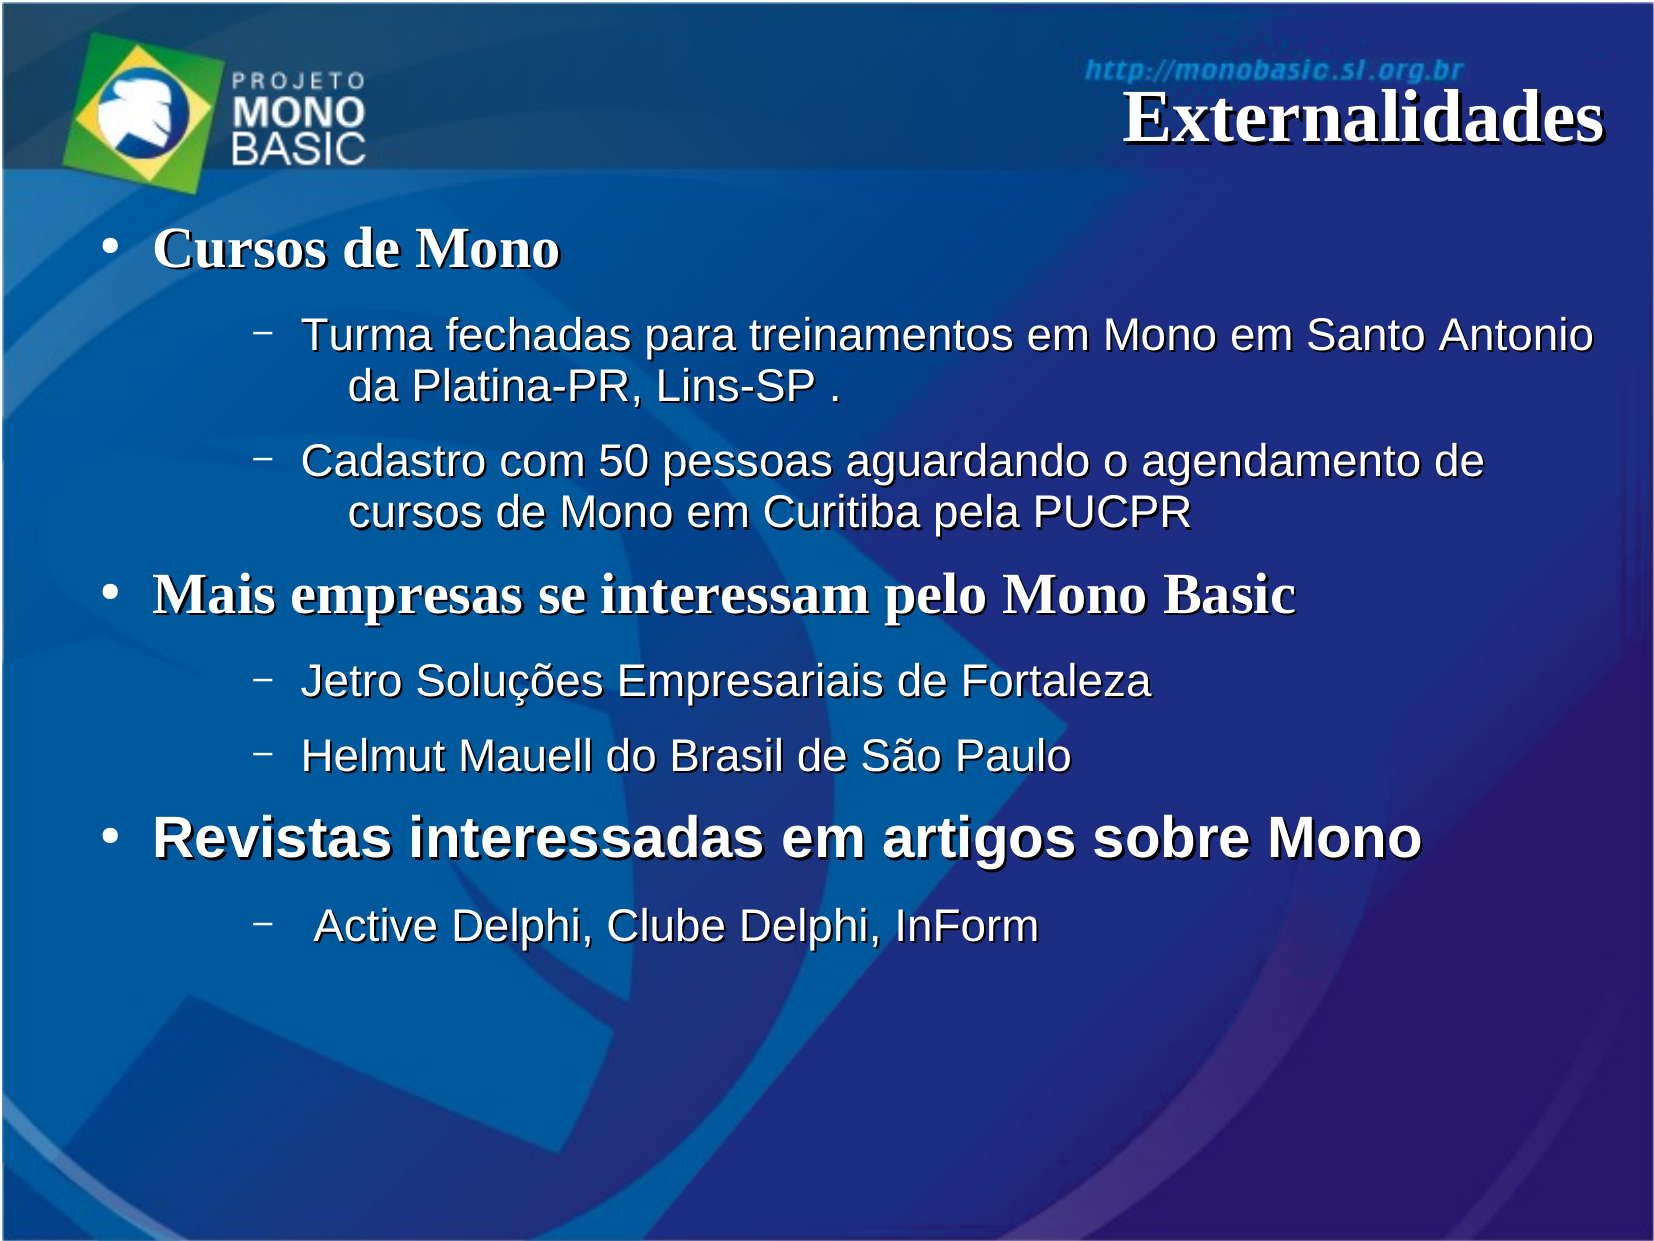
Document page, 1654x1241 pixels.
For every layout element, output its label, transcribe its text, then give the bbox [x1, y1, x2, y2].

title Externalidades [222, 43, 1606, 191]
list Cursos de Mono Turma fechadas para treinamentos em Mono em Santo Antonio da Platina-PR, Lins-SP . Cadastro com 50 pessoas aguardando o agendamento de cursos de Mono em Curitiba pela PUCPR Mais empresas se interessam pelo Mono Basic Jetro Soluções Empresariais de Fortaleza Helmut Mauell do Brasil de São Paulo Revistas interessadas em artigos sobre Mono Active Delphi, Clube Delphi, InForm [64, 214, 1627, 997]
picture [2, 2, 1654, 1241]
